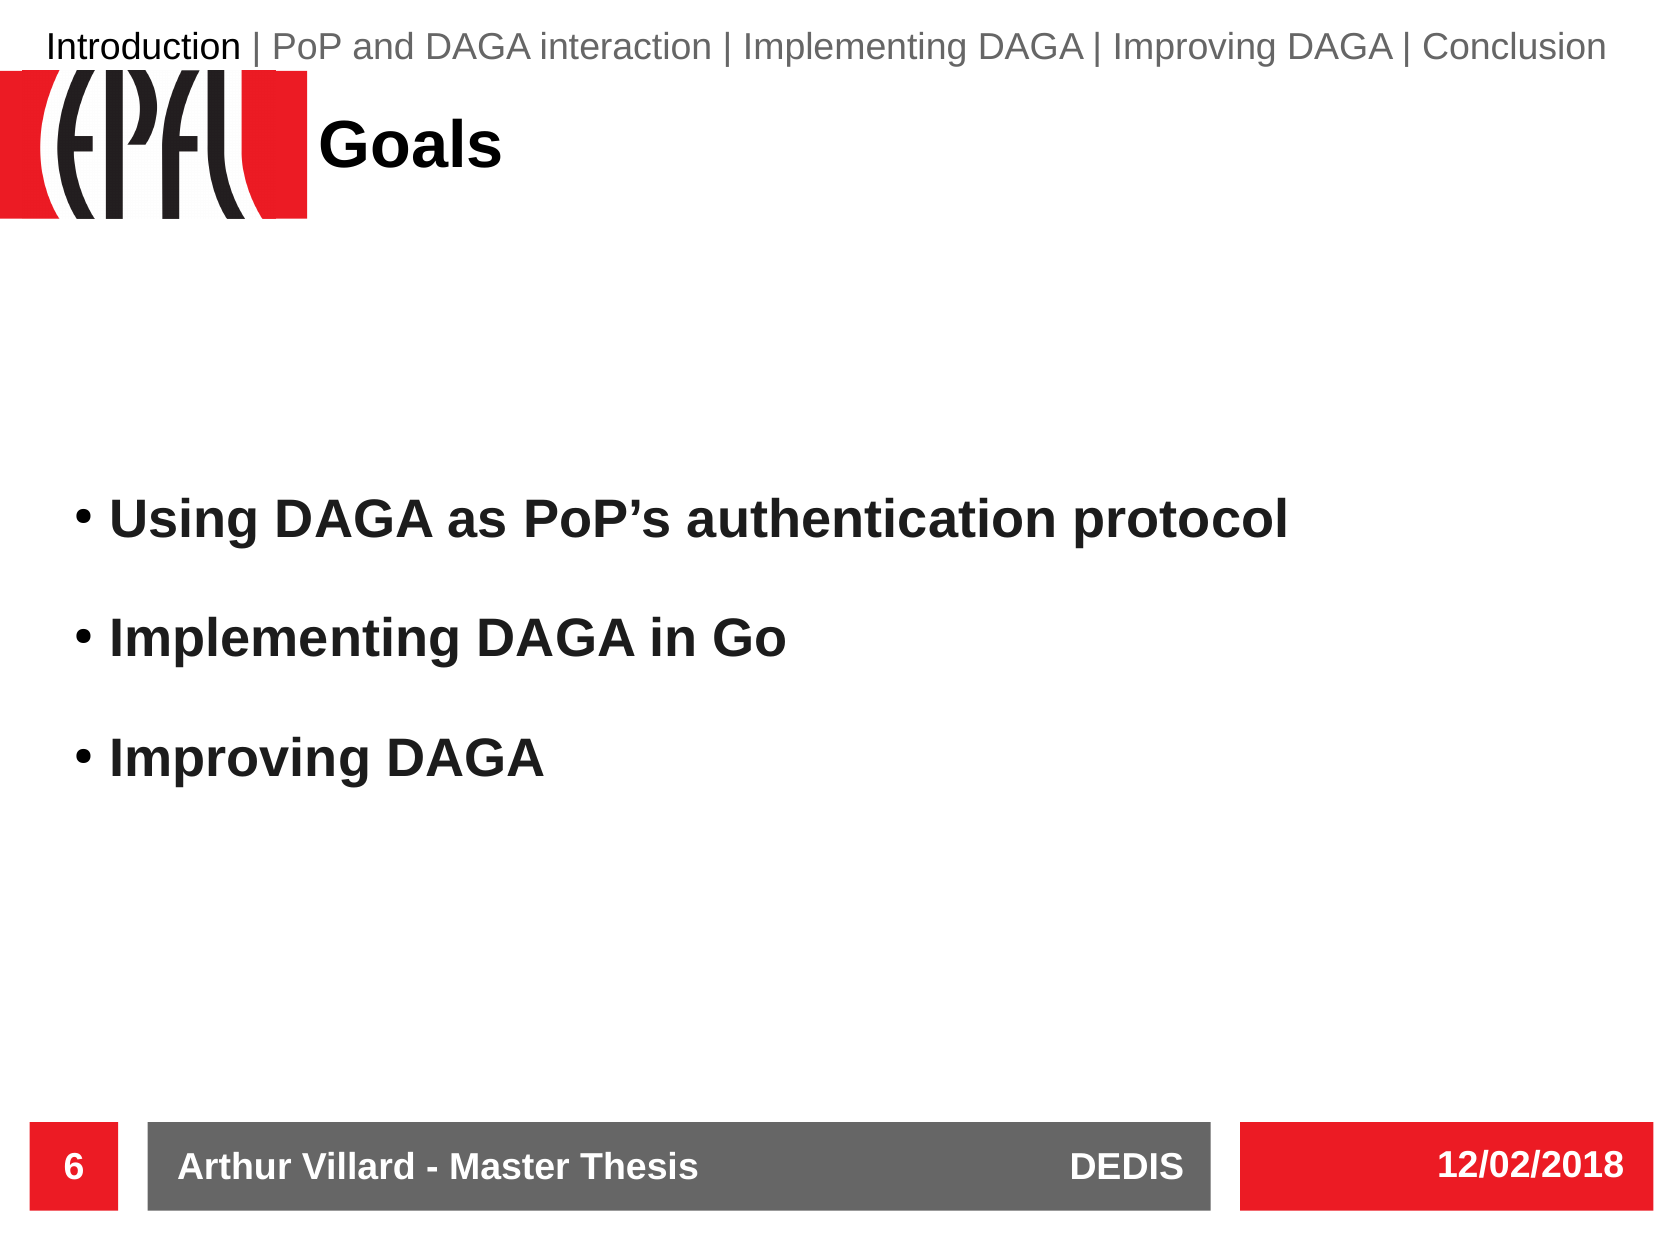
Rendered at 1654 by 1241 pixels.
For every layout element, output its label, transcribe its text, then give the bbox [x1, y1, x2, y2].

list Using DAGA as PoP’s authentication protocol Implementing DAGA in Go Improving DAGA [73, 227, 1580, 1049]
picture [22, 77, 276, 219]
text_box Introduction | PoP and DAGA interaction | Implementing DAGA | Improving DAGA | Conclusion [0, 15, 1654, 77]
title Goals [318, 77, 1565, 219]
